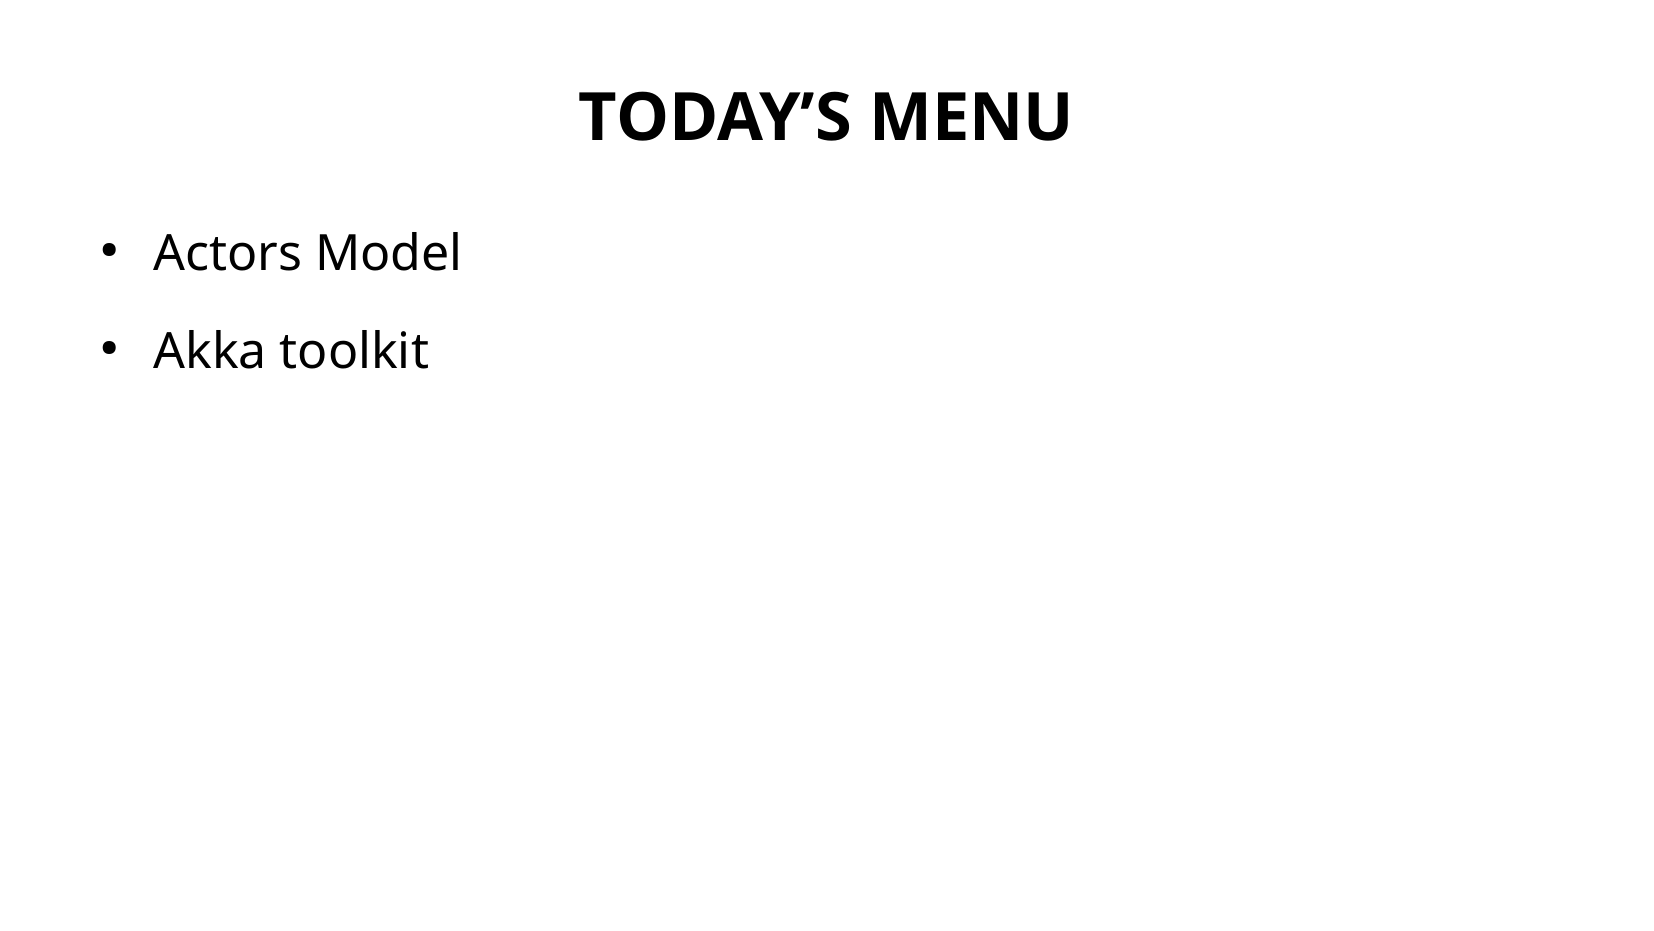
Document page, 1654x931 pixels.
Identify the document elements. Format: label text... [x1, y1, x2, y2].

list Actors Model Akka toolkit [82, 217, 1571, 757]
title TODAY’S MENU [82, 36, 1571, 193]
